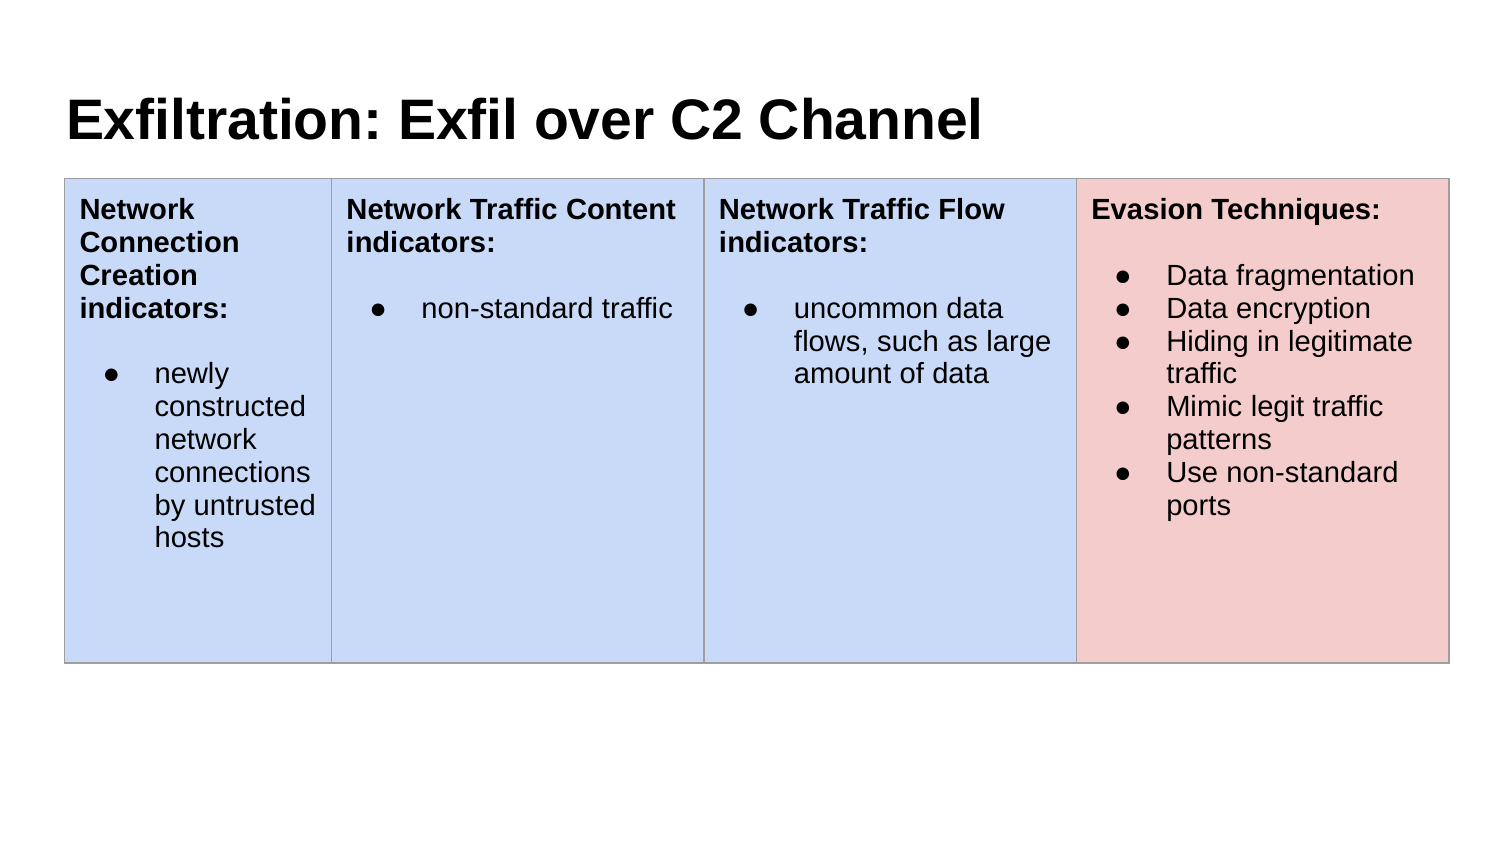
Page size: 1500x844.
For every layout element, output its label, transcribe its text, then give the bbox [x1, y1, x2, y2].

table_header Evasion Techniques: Data fragmentation Data encryption Hiding in legitimate traffic Mimic legit traffic patterns Use non-standard ports [1077, 179, 1448, 662]
title Exfiltration: Exfil over C2 Channel [51, 72, 1449, 167]
table_header Network Traffic Content indicators: non-standard traffic [332, 179, 703, 662]
table_header Network Connection Creation indicators: newly constructed network connections by untrusted hosts [65, 179, 331, 662]
table_header Network Traffic Flow indicators: uncommon data flows, such as large amount of data [705, 179, 1076, 662]
